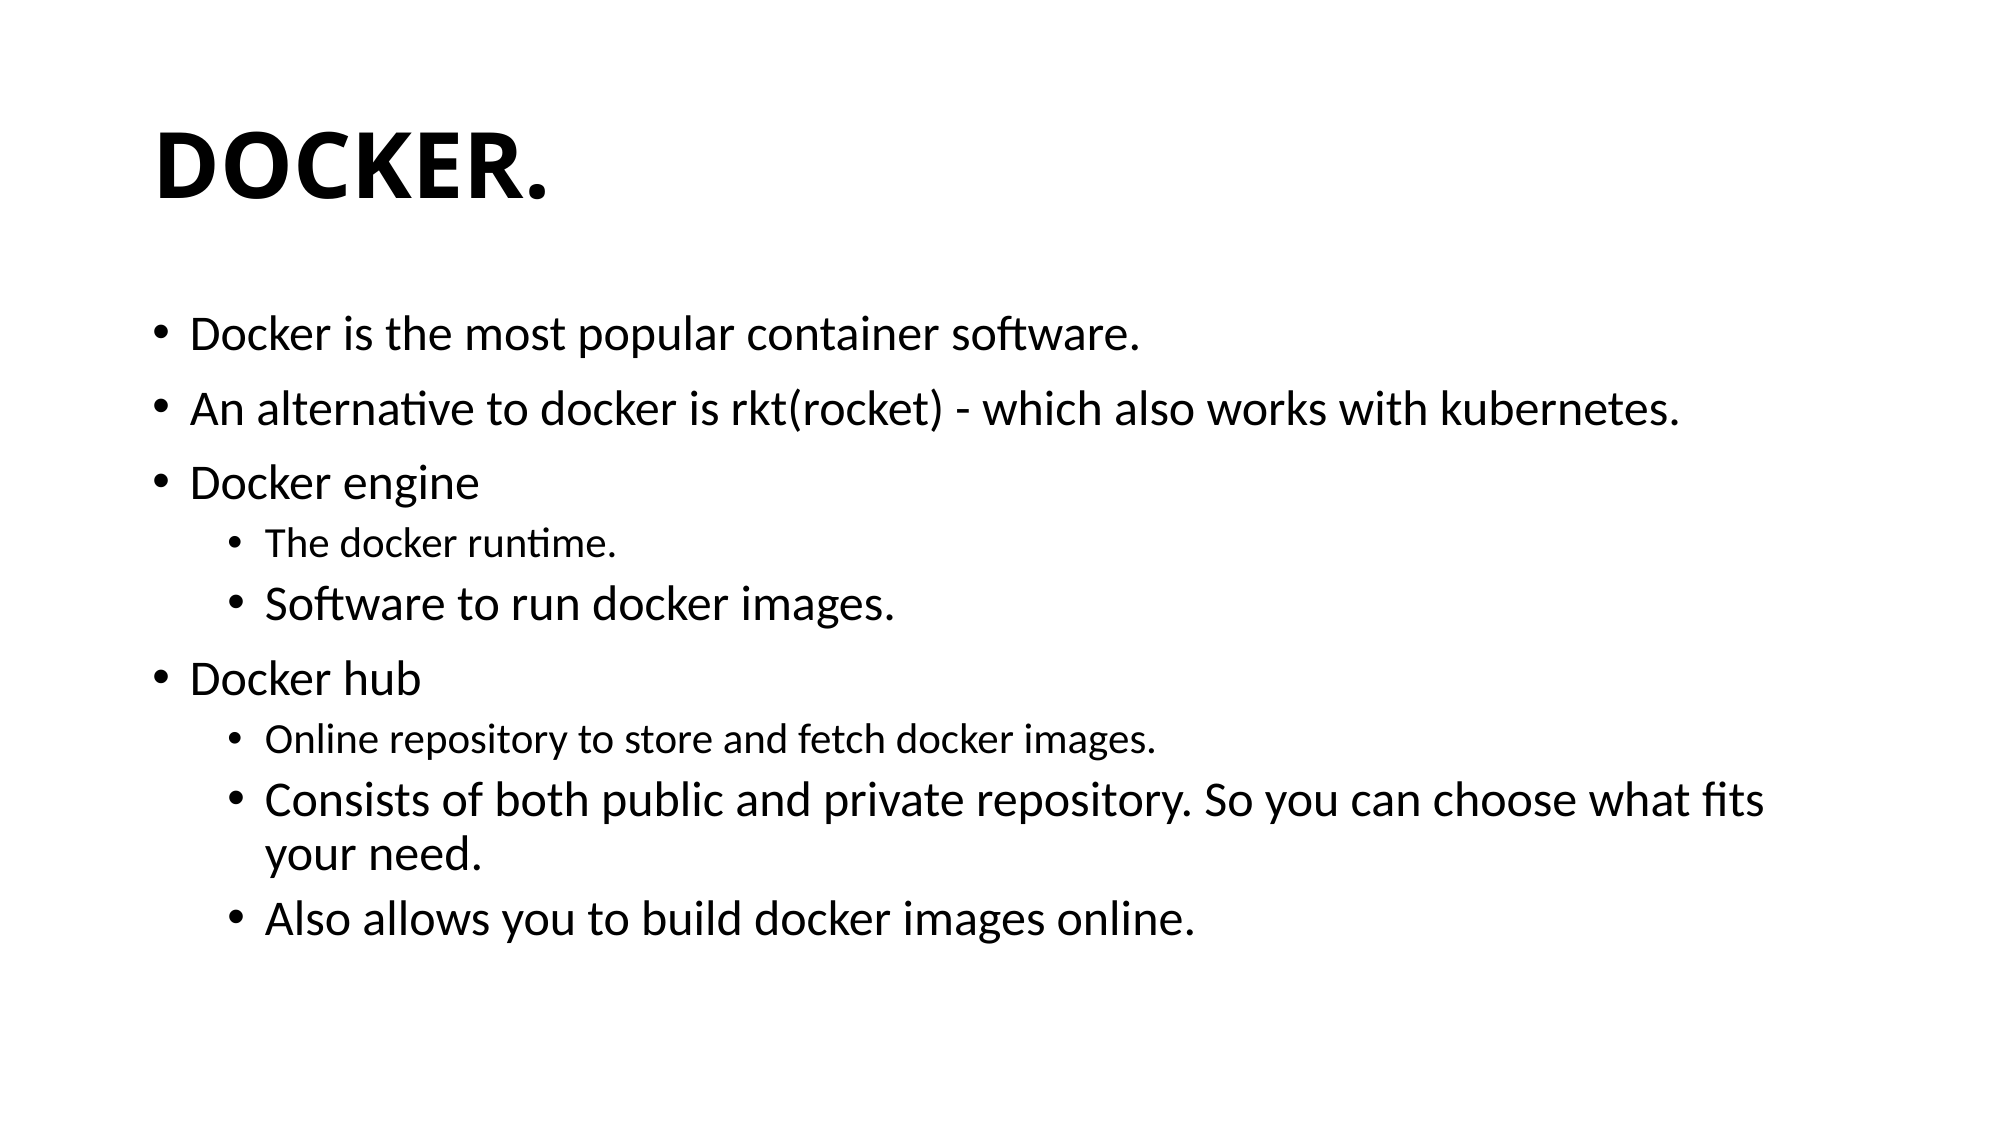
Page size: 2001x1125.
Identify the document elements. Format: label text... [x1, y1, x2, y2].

title DOCKER. [137, 59, 1863, 278]
list Docker is the most popular container software. An alternative to docker is rkt(rocket) - which also works with kubernetes. Docker engine The docker runtime. Software to run docker images. Docker hub Online repository to store and fetch docker images. Consists of both public and private repository. So you can choose what fits your need. Also allows you to build docker images online. [137, 299, 1863, 1014]
